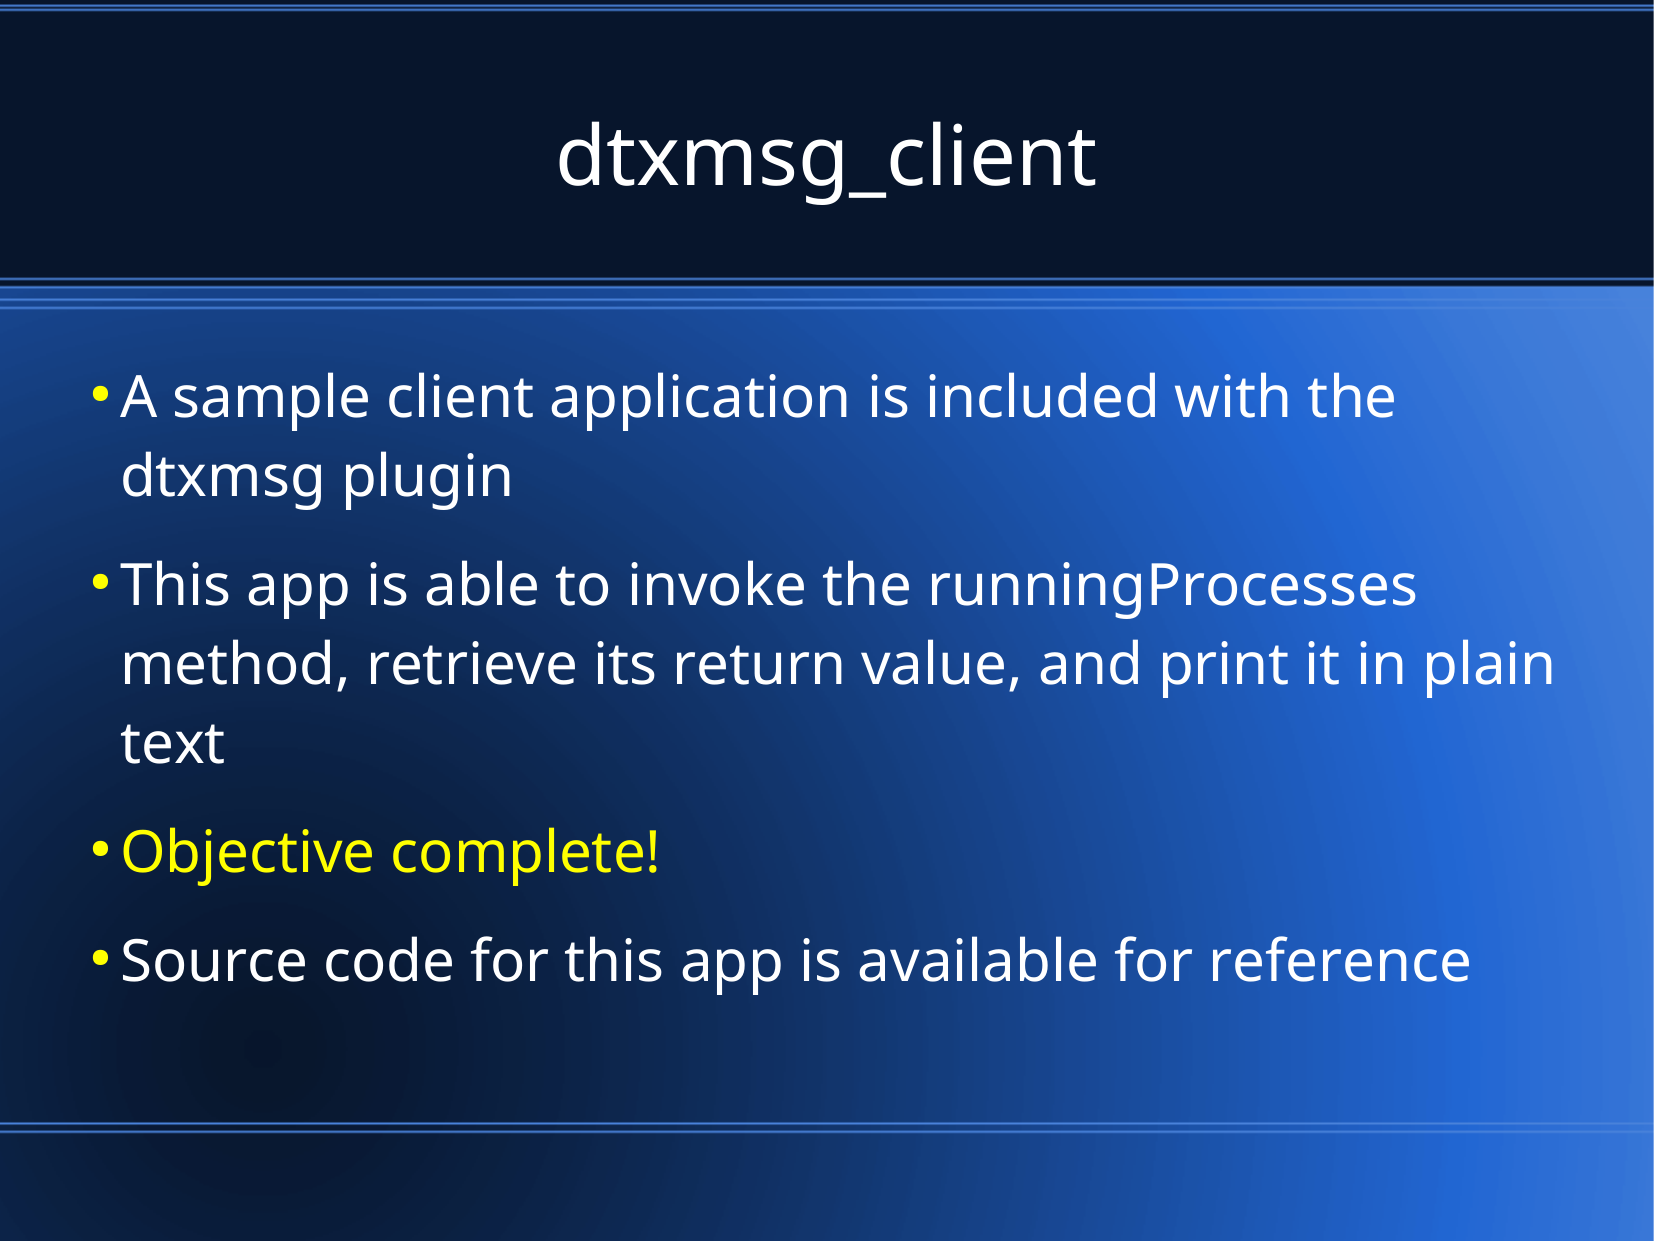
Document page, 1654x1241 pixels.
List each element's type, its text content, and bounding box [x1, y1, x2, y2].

picture [0, 0, 1654, 1241]
title dtxmsg_client [82, 49, 1571, 257]
list A sample client application is included with the dtxmsg plugin This app is able to invoke the runningProcesses method, retrieve its return value, and print it in plain text Objective complete! Source code for this app is available for reference [82, 355, 1571, 1058]
